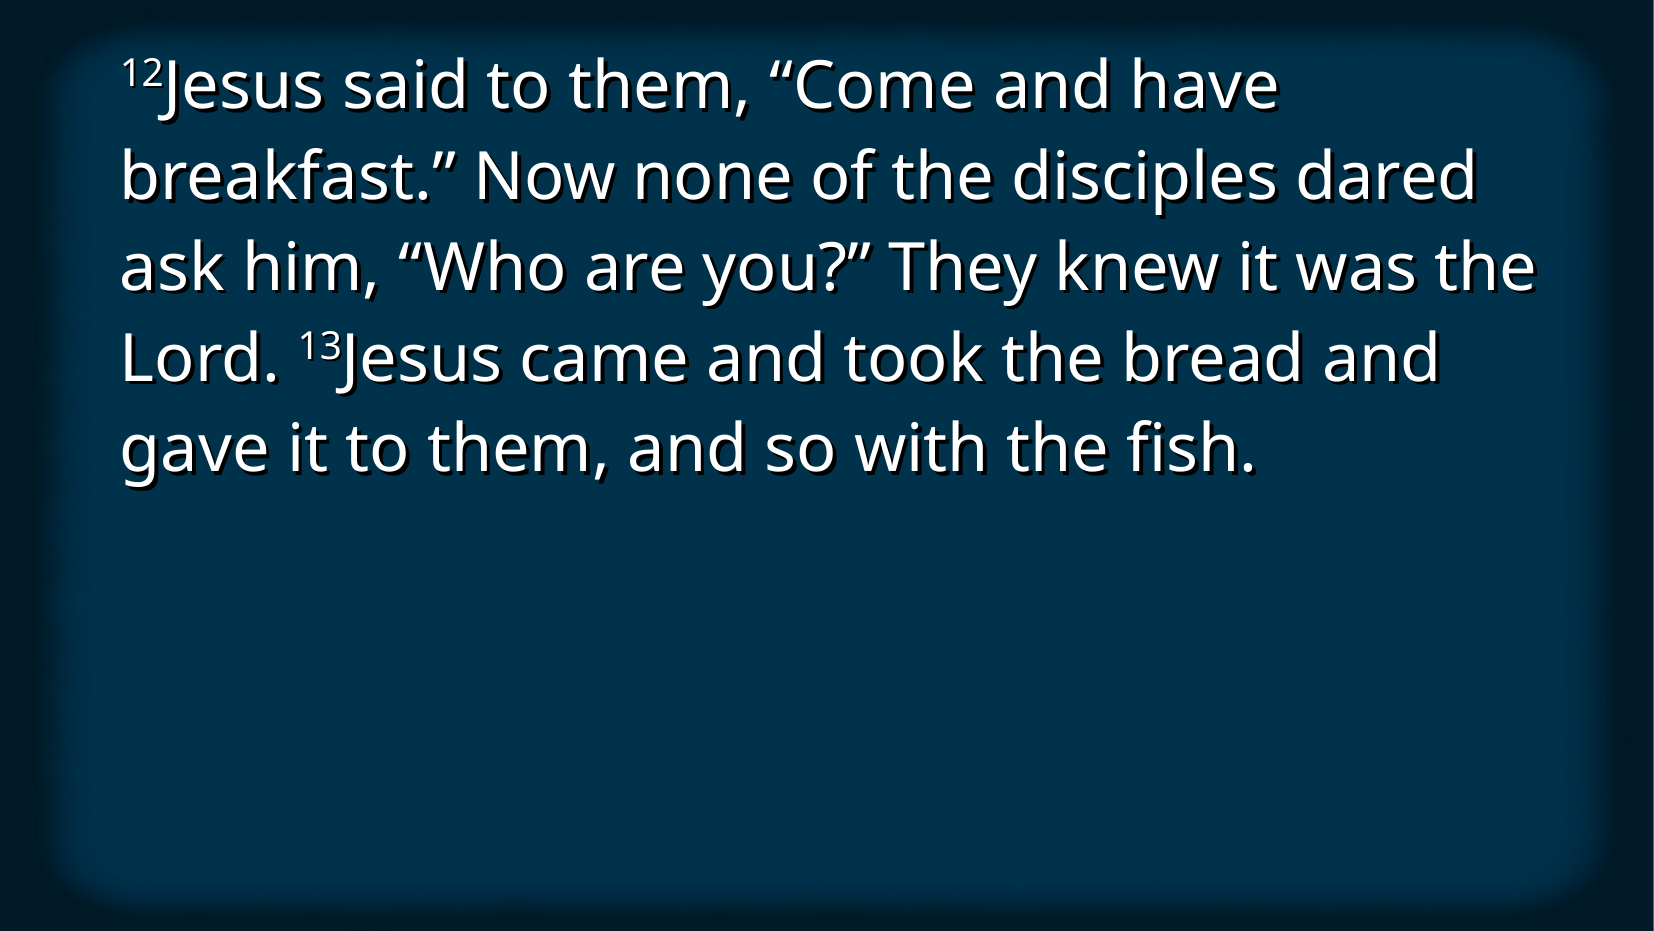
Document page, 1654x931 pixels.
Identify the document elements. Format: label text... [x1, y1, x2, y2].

text_box 12Jesus said to them, “Come and have breakfast.” Now none of the disciples dared ask him, “Who are you?” They knew it was the Lord. 13Jesus came and took the bread and gave it to them, and so with the fish. [105, 30, 1561, 489]
picture [0, 0, 1654, 931]
